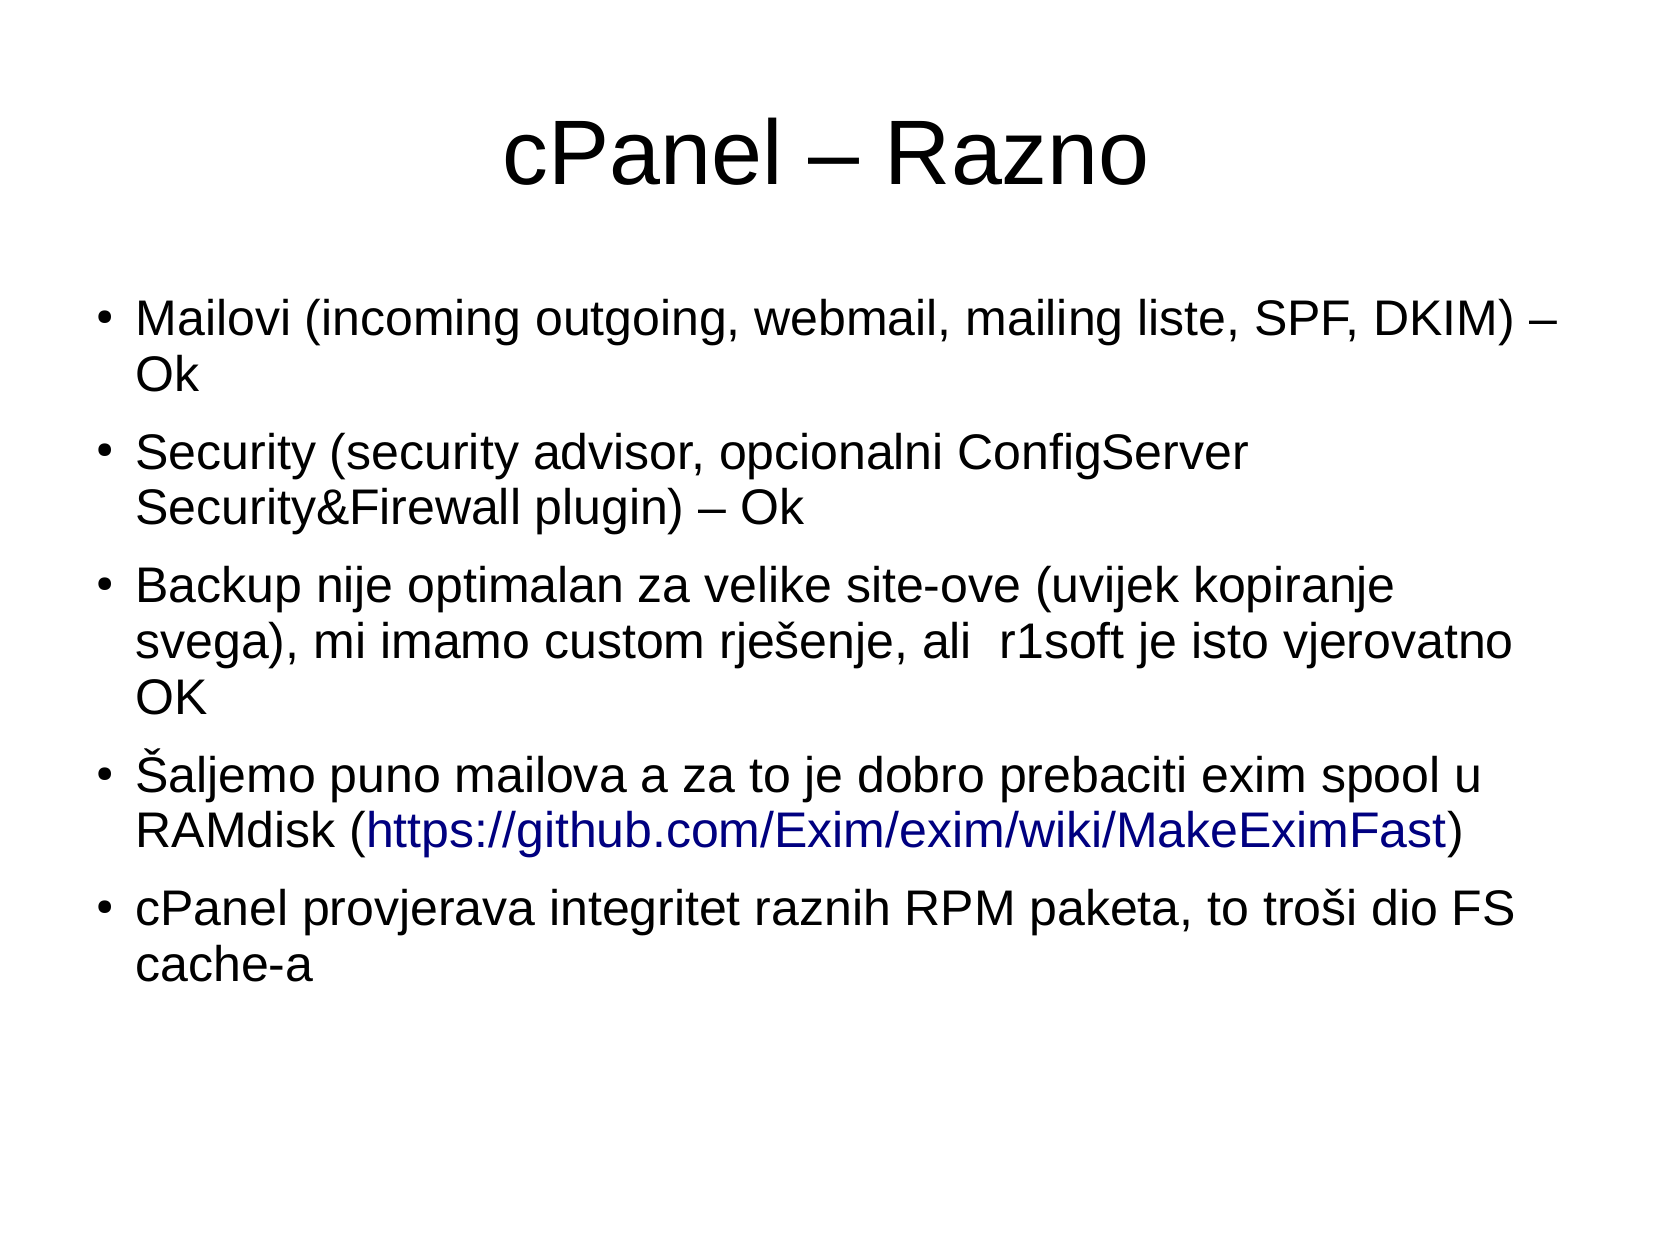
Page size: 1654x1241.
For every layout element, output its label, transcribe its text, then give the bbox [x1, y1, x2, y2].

list Mailovi (incoming outgoing, webmail, mailing liste, SPF, DKIM) – Ok Security (security advisor, opcionalni ConfigServer Security&Firewall plugin) – Ok Backup nije optimalan za velike site-ove (uvijek kopiranje svega), mi imamo custom rješenje, ali r1soft je isto vjerovatno OK Šaljemo puno mailova a za to je dobro prebaciti exim spool u RAMdisk (https://github.com/Exim/exim/wiki/MakeEximFast) cPanel provjerava integritet raznih RPM paketa, to troši dio FS cache-a [82, 290, 1571, 1010]
title cPanel – Razno [82, 49, 1571, 257]
